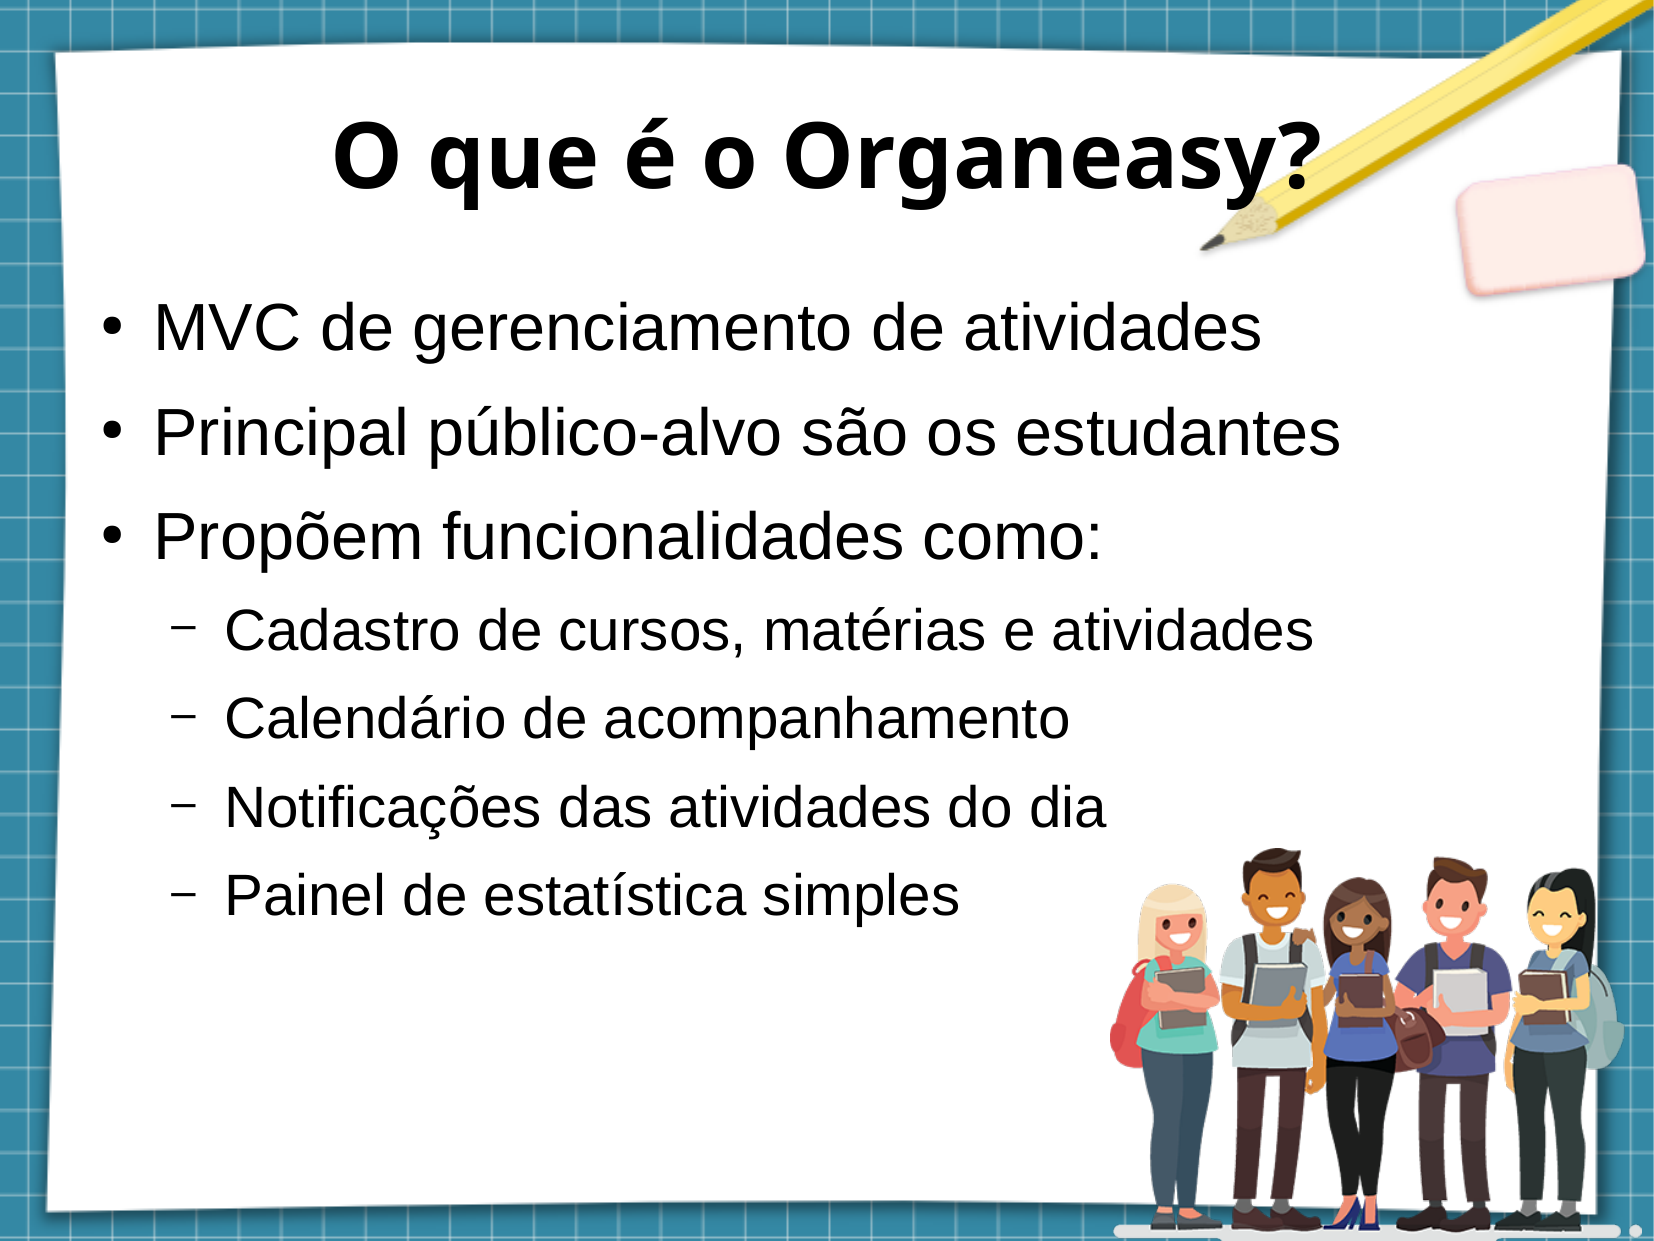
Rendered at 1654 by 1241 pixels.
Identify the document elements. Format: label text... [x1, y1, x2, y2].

list MVC de gerenciamento de atividades Principal público-alvo são os estudantes Propõem funcionalidades como: Cadastro de cursos, matérias e atividades Calendário de acompanhamento Notificações das atividades do dia Painel de estatística simples [82, 290, 1571, 1010]
title O que é o Organeasy? [82, 49, 1571, 257]
picture [0, 0, 1654, 1241]
